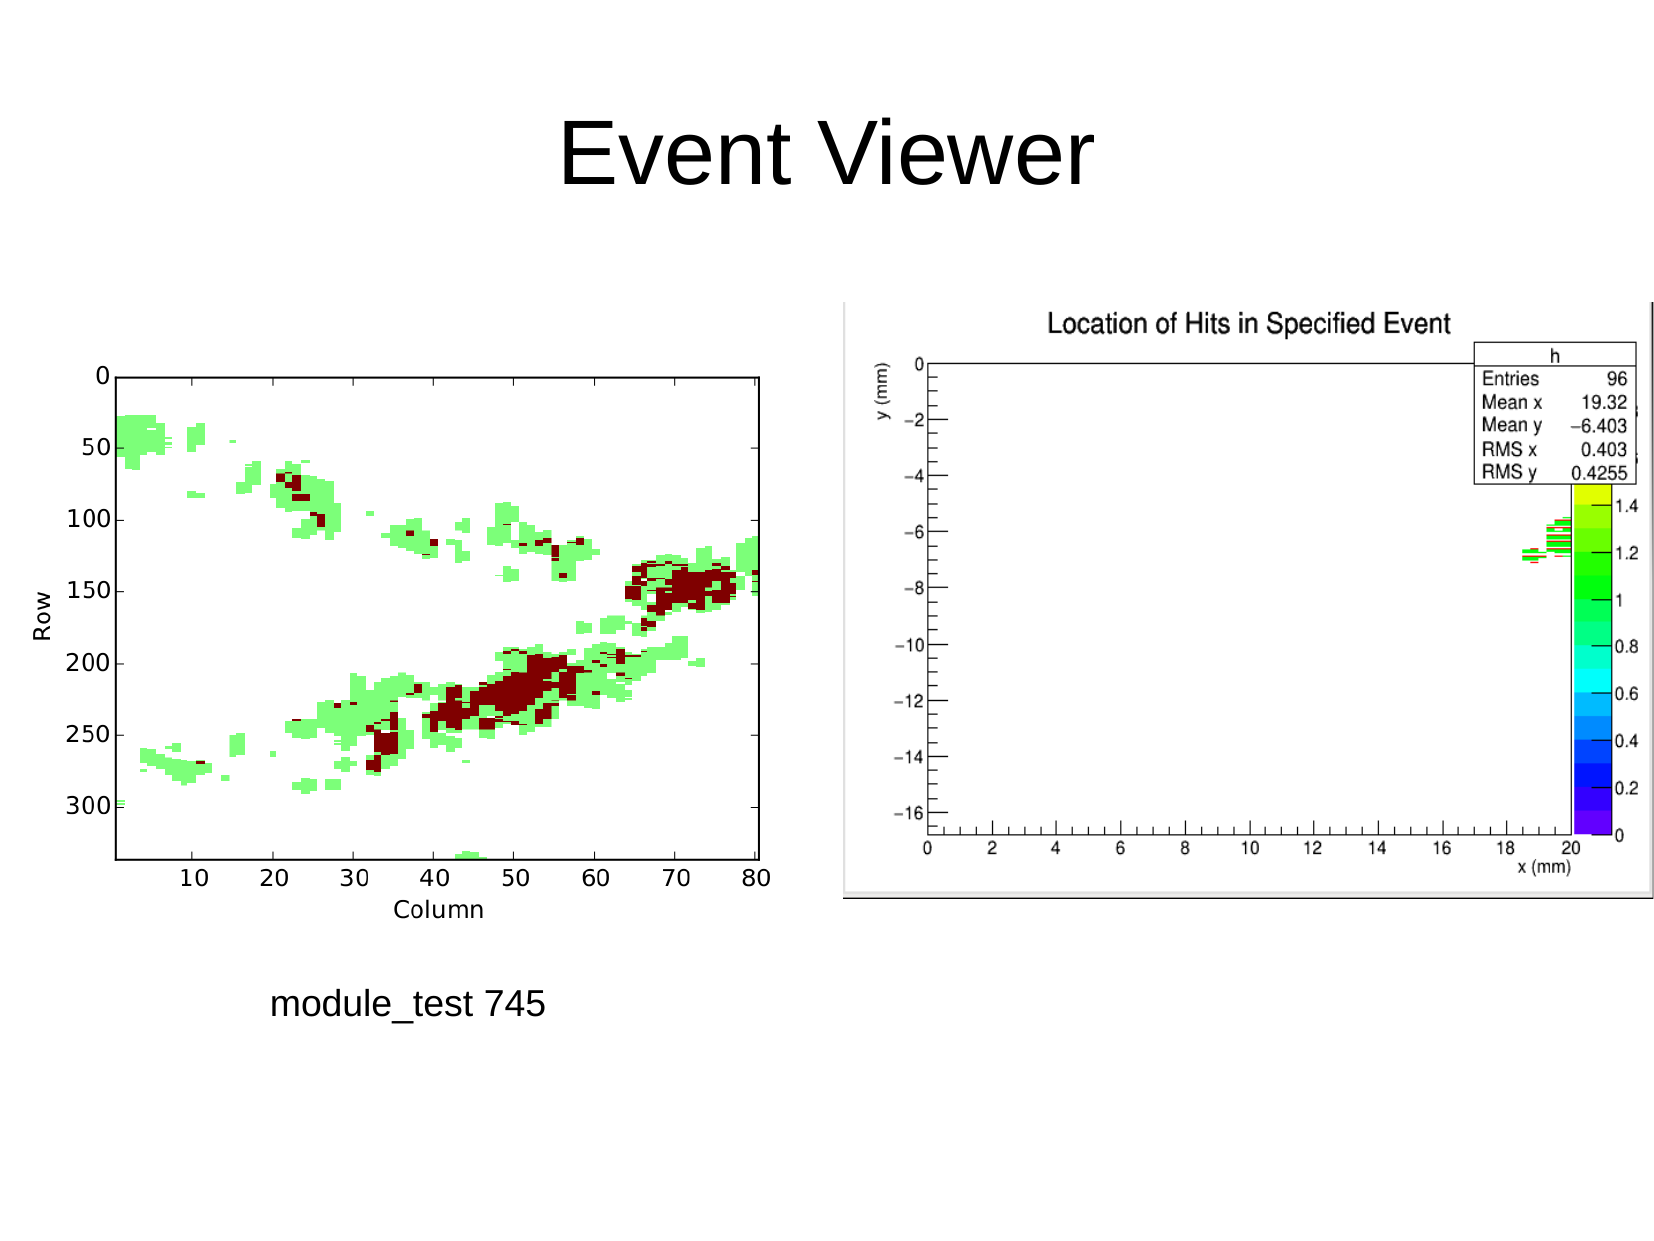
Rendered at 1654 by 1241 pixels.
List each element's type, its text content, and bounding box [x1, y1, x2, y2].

picture [843, 302, 1654, 899]
picture [0, 360, 781, 928]
text_box module_test 745 [255, 975, 562, 1032]
title Event Viewer [82, 49, 1571, 257]
